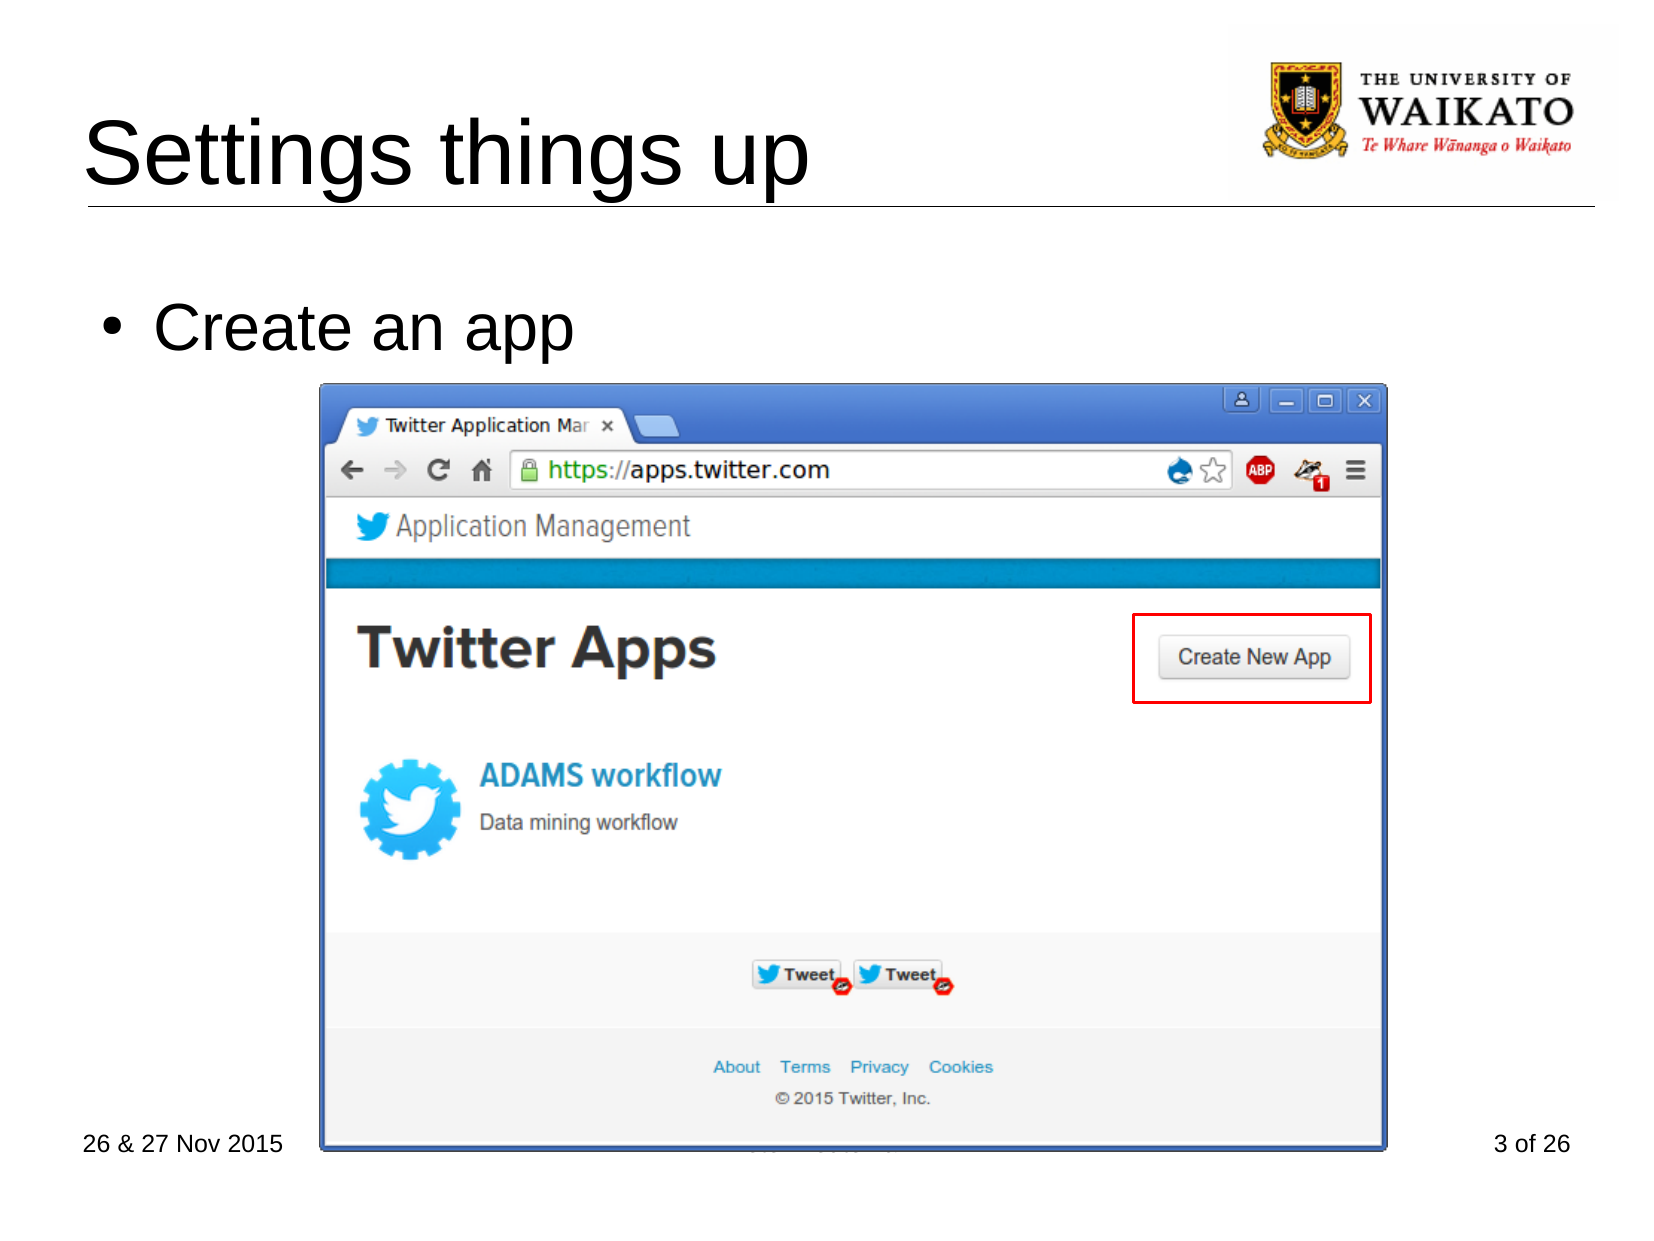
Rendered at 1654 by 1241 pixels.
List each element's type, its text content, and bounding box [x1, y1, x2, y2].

list Create an app [82, 290, 1571, 1010]
title Settings things up [82, 49, 1571, 257]
picture [319, 383, 1388, 1152]
picture [1228, 24, 1619, 201]
